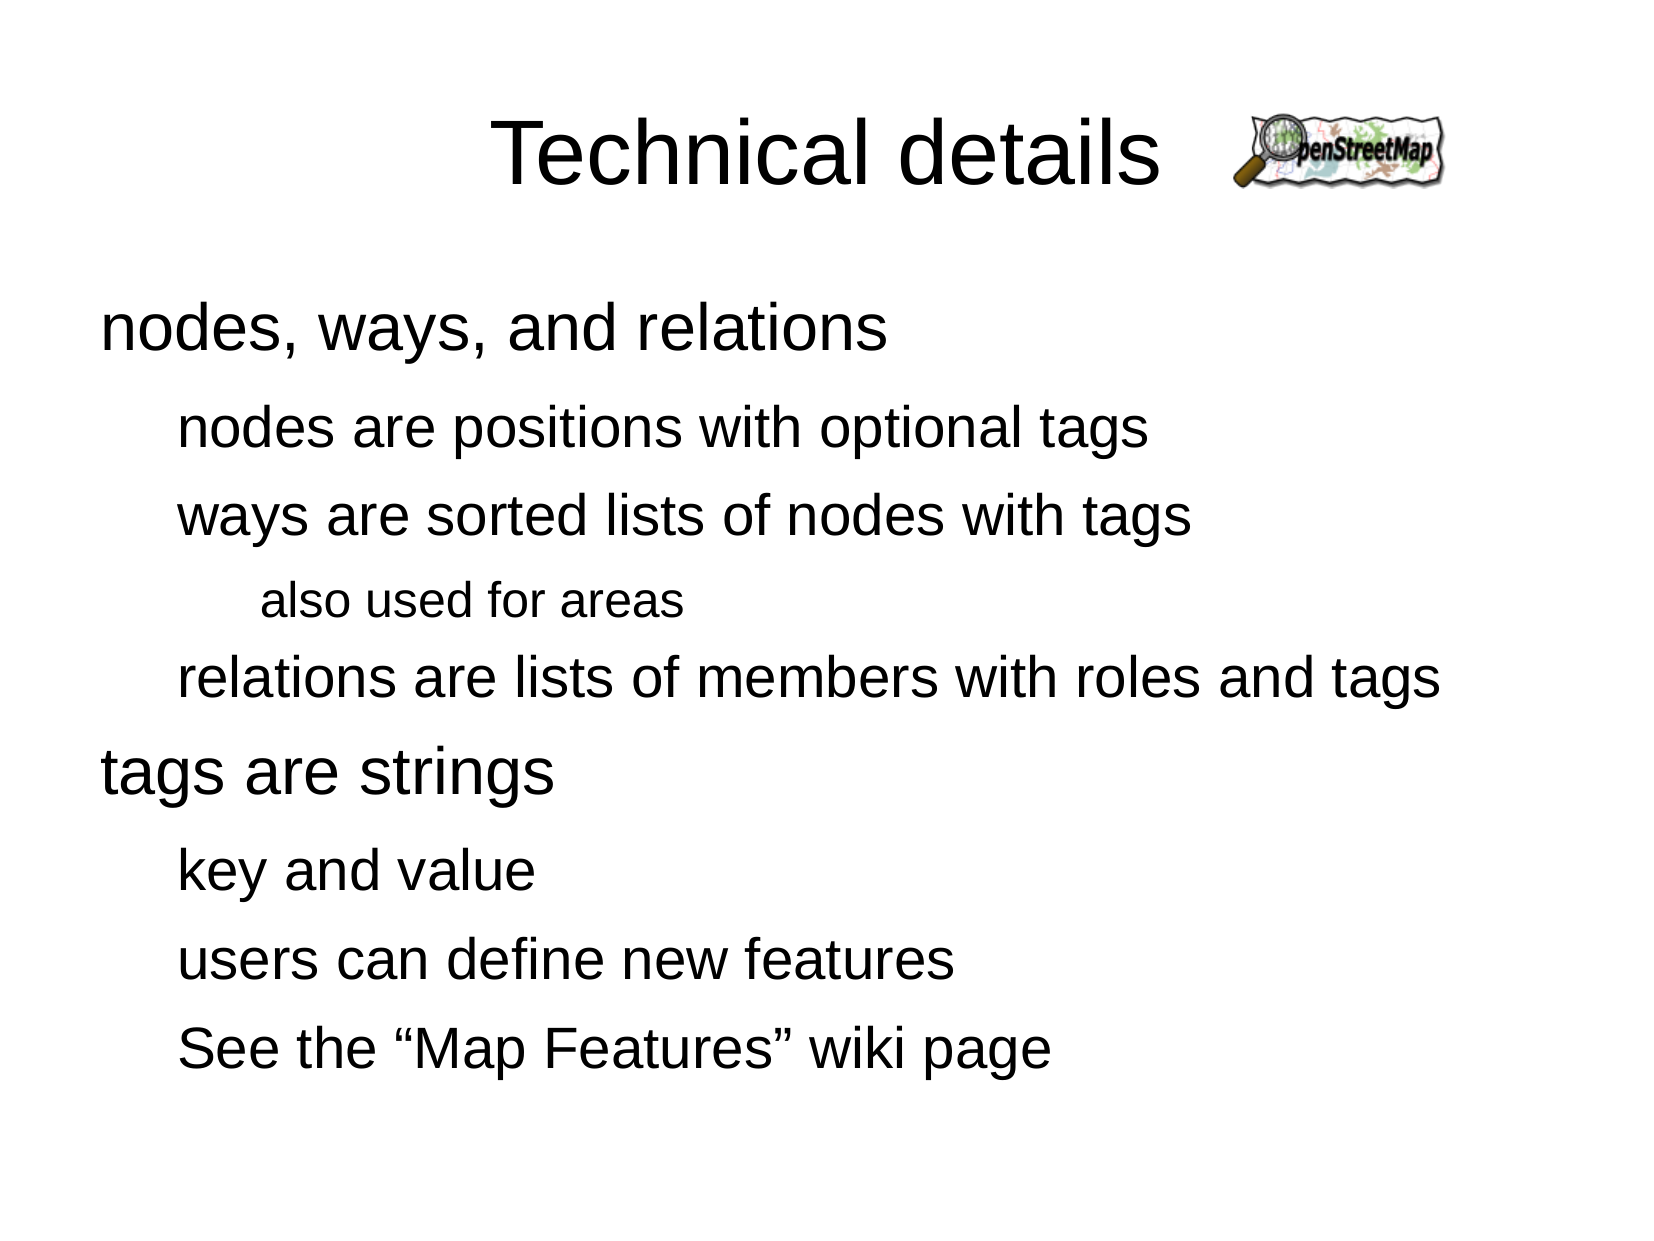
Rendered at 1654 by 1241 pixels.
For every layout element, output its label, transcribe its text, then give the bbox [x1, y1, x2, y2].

title Technical details [82, 56, 1571, 250]
list nodes, ways, and relations nodes are positions with optional tags ways are sorted lists of nodes with tags also used for areas relations are lists of members with roles and tags tags are strings key and value users can define new features See the “Map Features” wiki page [82, 290, 1571, 1094]
